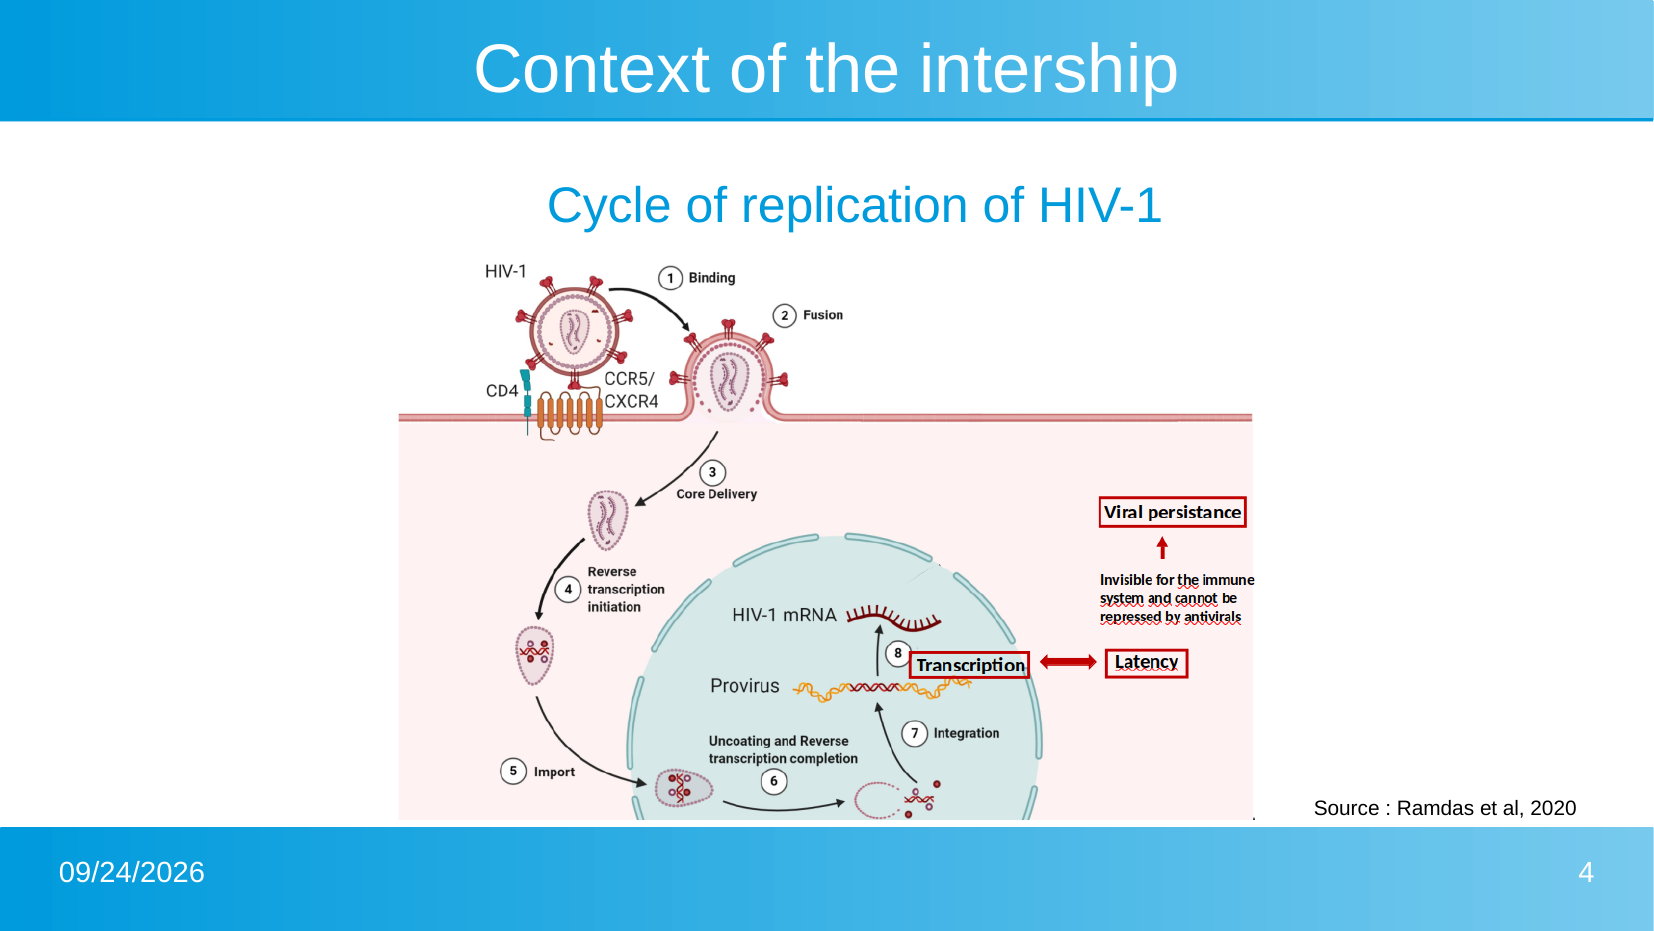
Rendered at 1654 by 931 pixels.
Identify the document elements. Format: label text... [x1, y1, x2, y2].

text_box Source : Ramdas et al, 2020 [1299, 788, 1621, 827]
list Cycle of replication of HIV-1 [59, 177, 1595, 237]
title Context of the intership [59, 29, 1595, 108]
picture [398, 237, 1255, 820]
